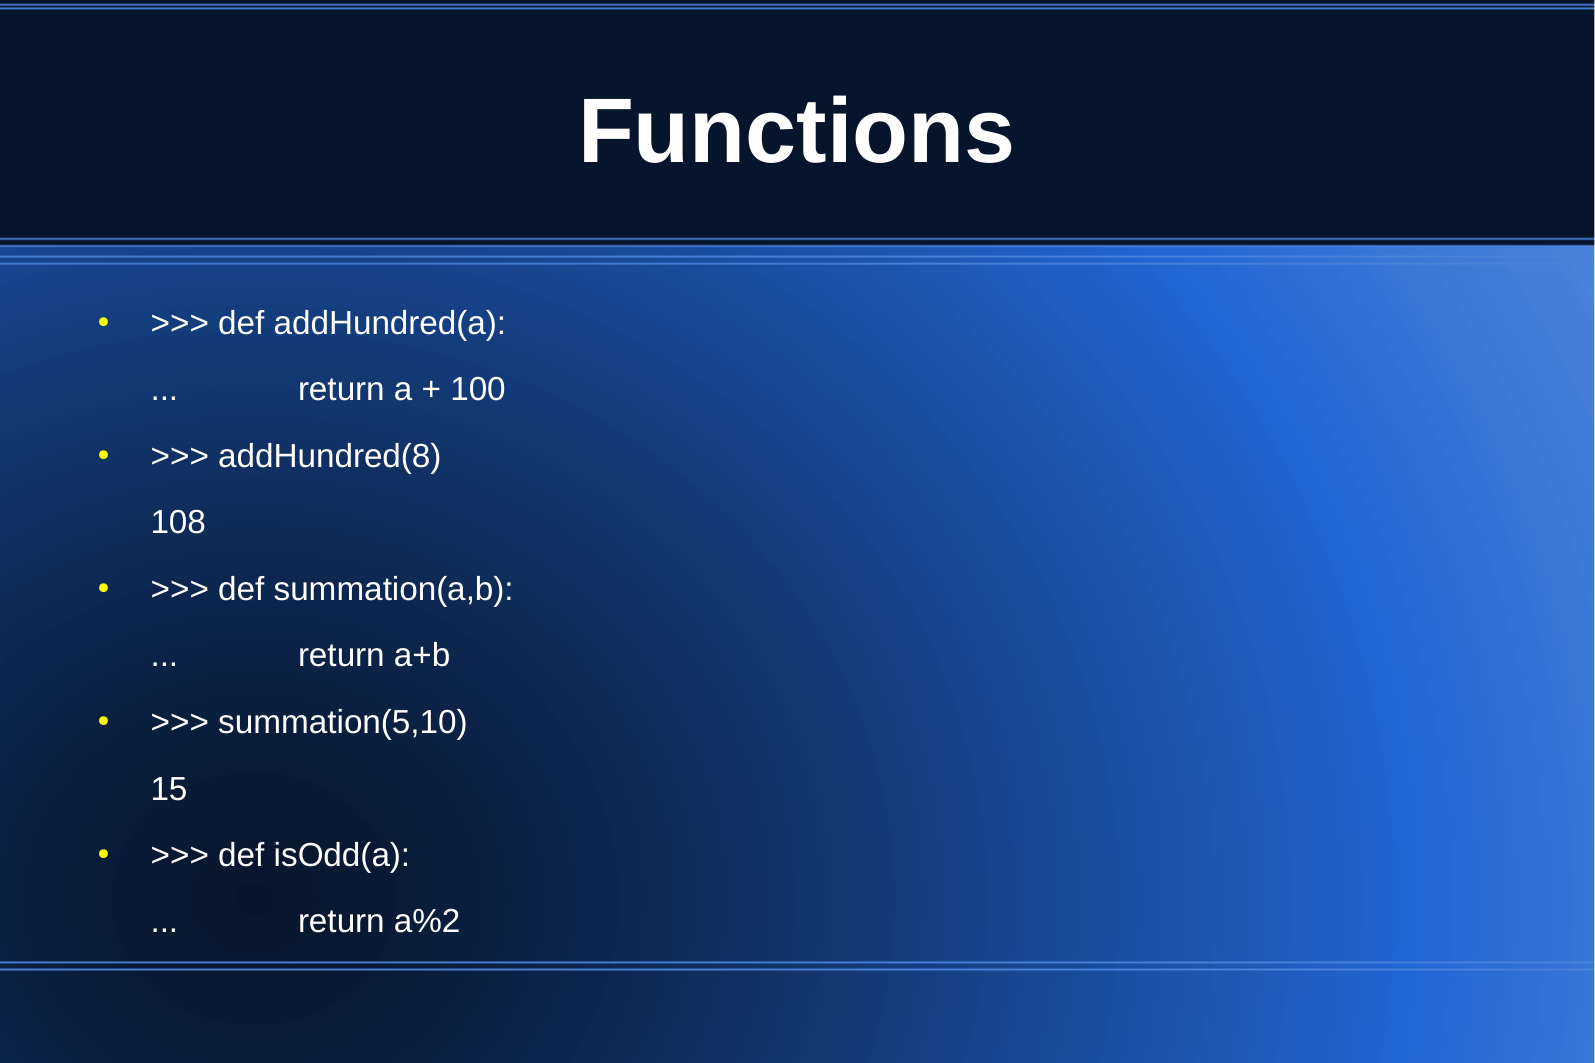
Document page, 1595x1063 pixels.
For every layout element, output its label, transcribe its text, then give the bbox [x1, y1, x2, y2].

list >>> def addHundred(a): ... return a + 100 >>> addHundred(8) 108 >>> def summation(a,b): ... return a+b >>> summation(5,10) 15 >>> def isOdd(a): ... return a%2 [79, 304, 1515, 1010]
picture [0, 0, 1595, 1063]
title Functions [79, 49, 1515, 213]
